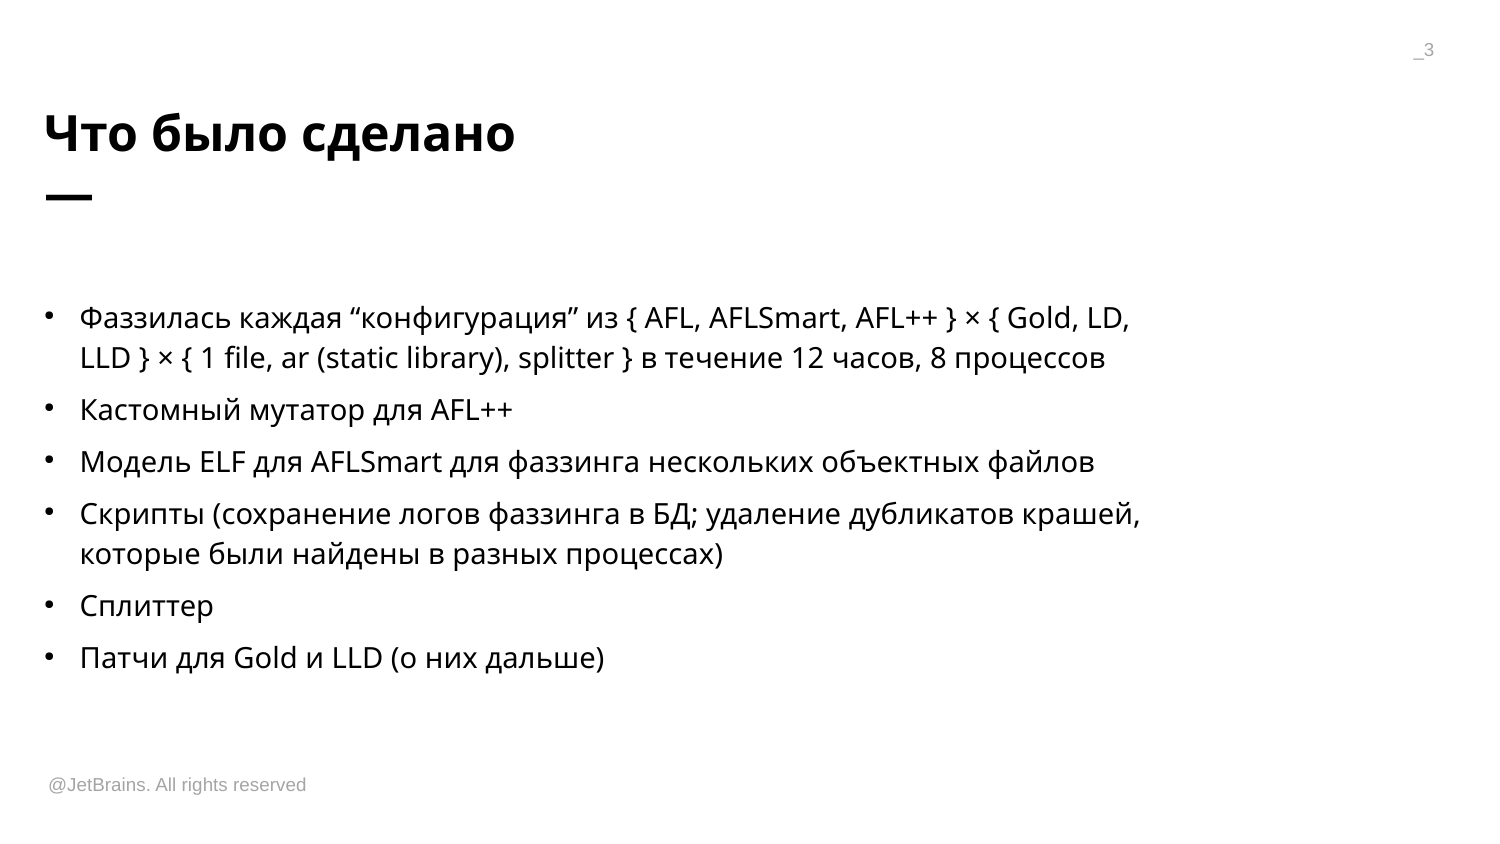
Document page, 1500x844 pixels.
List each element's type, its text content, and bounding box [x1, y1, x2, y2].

text_box @JetBrains. All rights reserved [33, 765, 430, 804]
text_box Что было сделано — [29, 93, 1406, 230]
text_box Фаззилась каждая “конфигурация” из { AFL, AFLSmart, AFL++ } × { Gold, LD, LLD } × { 1 file, ar (static library), splitter } в течение 12 часов, 8 процессов Кастомный мутатор для AFL++ Модель ELF для AFLSmart для фаззинга нескольких объектных файлов Скрипты (сохранение логов фаззинга в БД; удаление дубликатов крашей, которые были найдены в разных процессах) Сплиттер Патчи для Gold и LLD (о них дальше) [29, 286, 1224, 675]
text_box _<number> [1141, 30, 1450, 68]
